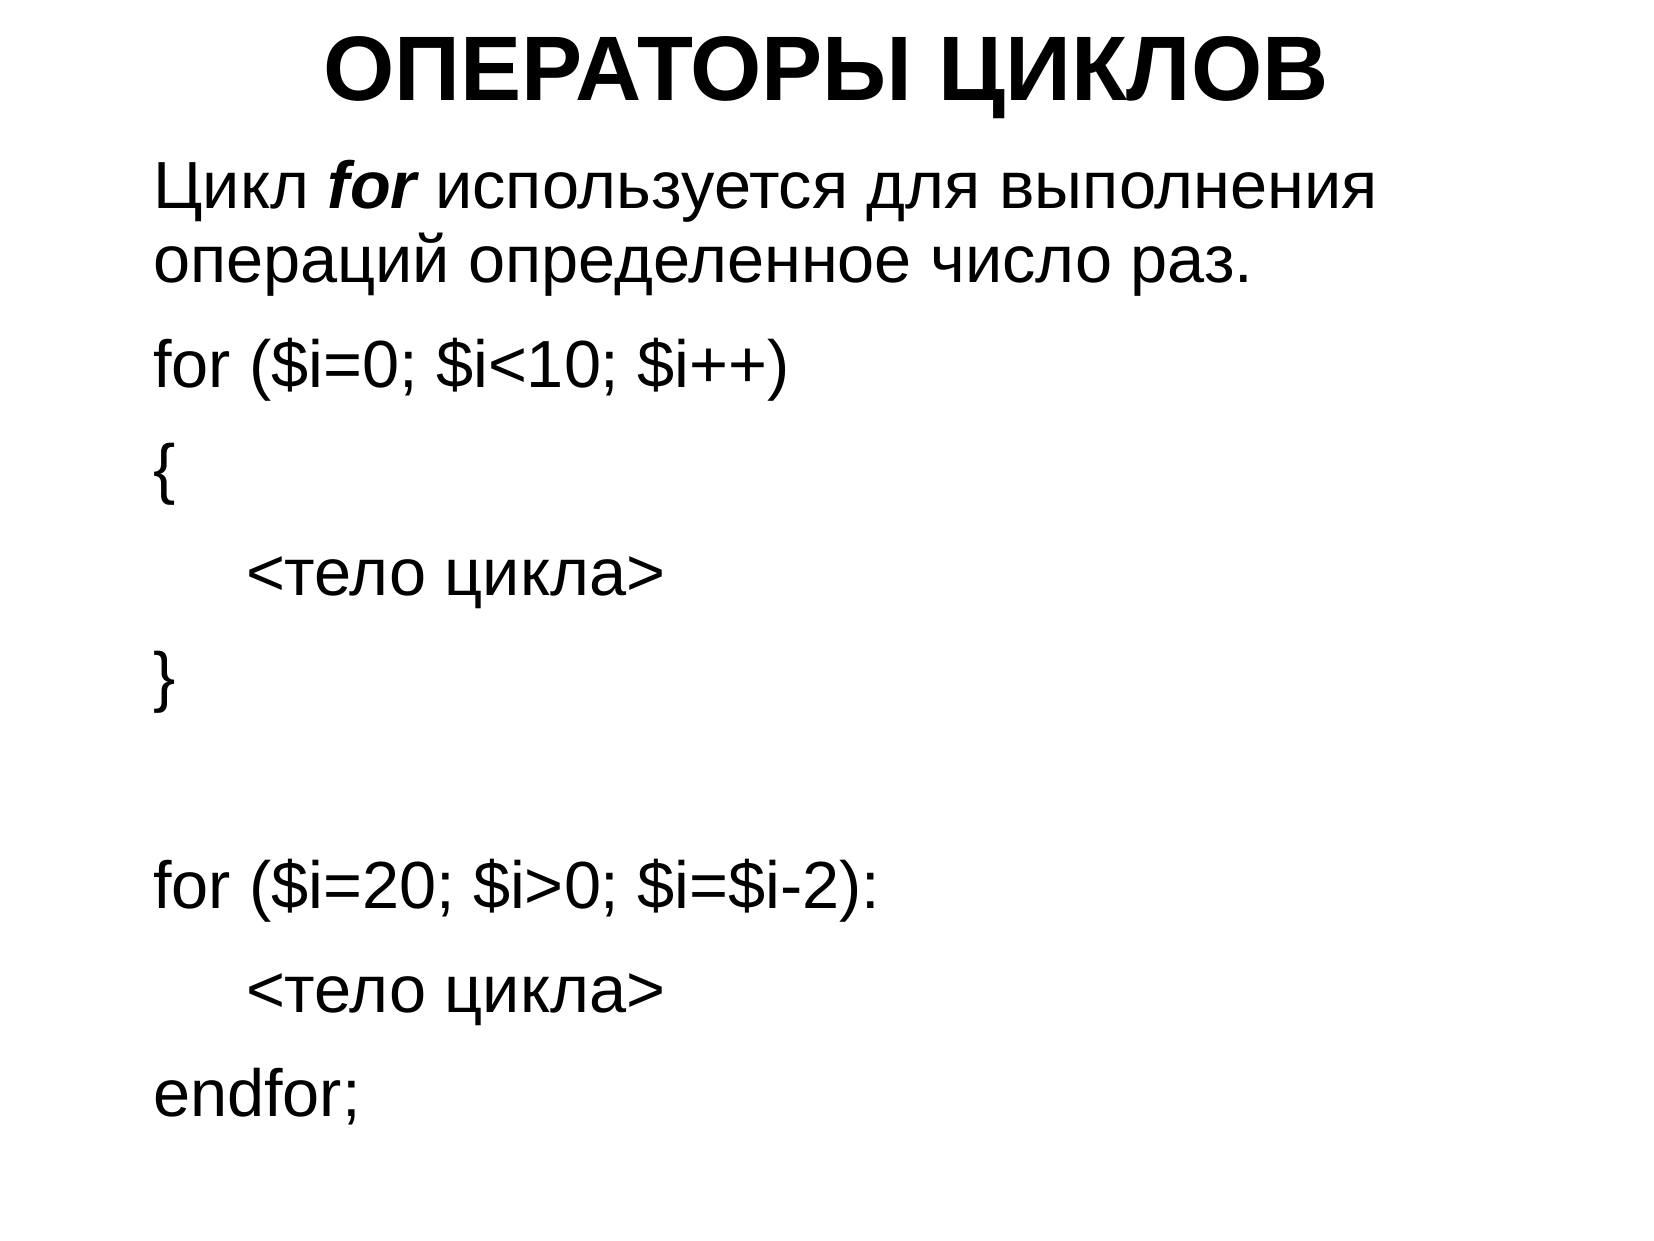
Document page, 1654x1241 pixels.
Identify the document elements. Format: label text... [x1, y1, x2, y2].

list Цикл for используется для выполнения операций определенное число раз. for ($i=0; $i<10; $i++) { <тело цикла> } for ($i=20; $i>0; $i=$i-2): <тело цикла> endfor; [82, 147, 1571, 1182]
title ОПЕРАТОРЫ ЦИКЛОВ [82, 17, 1571, 121]
